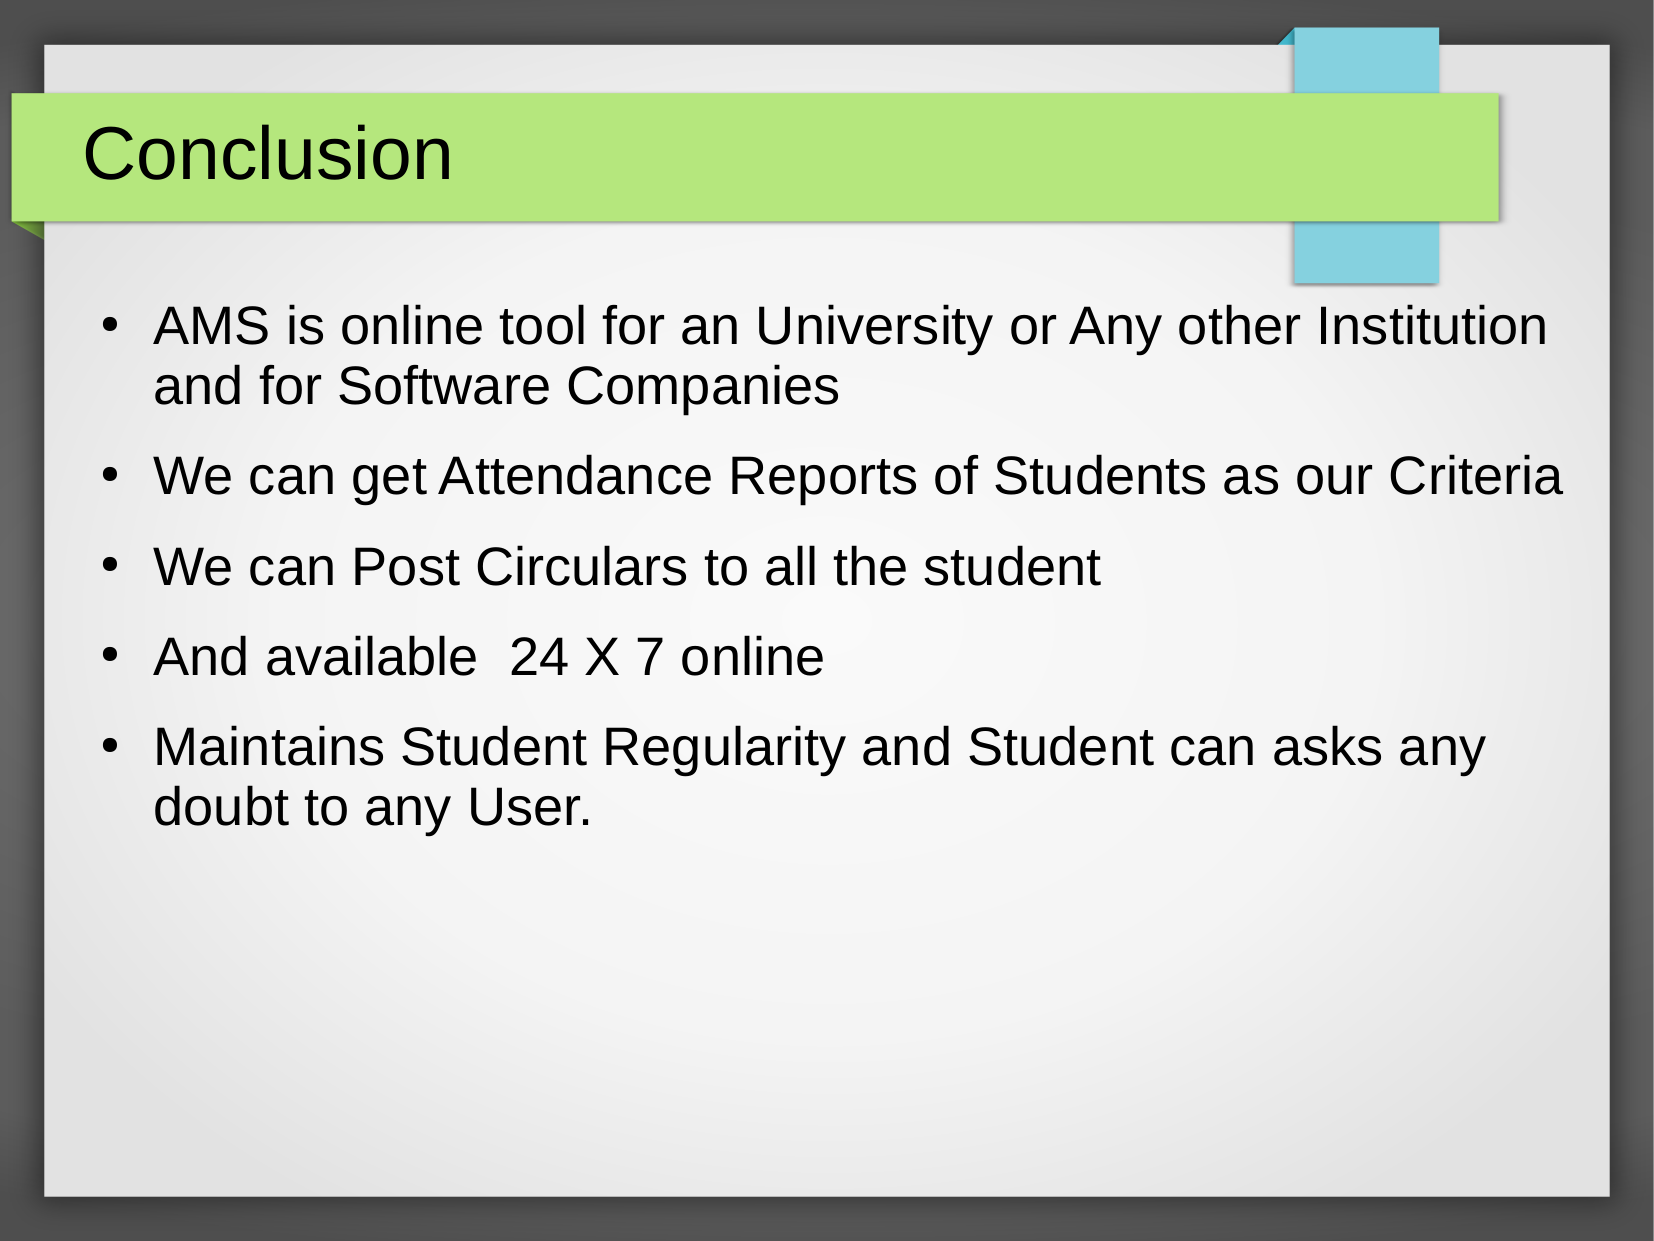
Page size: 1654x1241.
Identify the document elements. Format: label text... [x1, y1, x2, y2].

title Conclusion [82, 94, 1264, 213]
picture [0, 0, 1654, 1241]
list AMS is online tool for an University or Any other Institution and for Software Companies We can get Attendance Reports of Students as our Criteria We can Post Circulars to all the student And available 24 X 7 online Maintains Student Regularity and Student can asks any doubt to any User. [82, 295, 1571, 1015]
